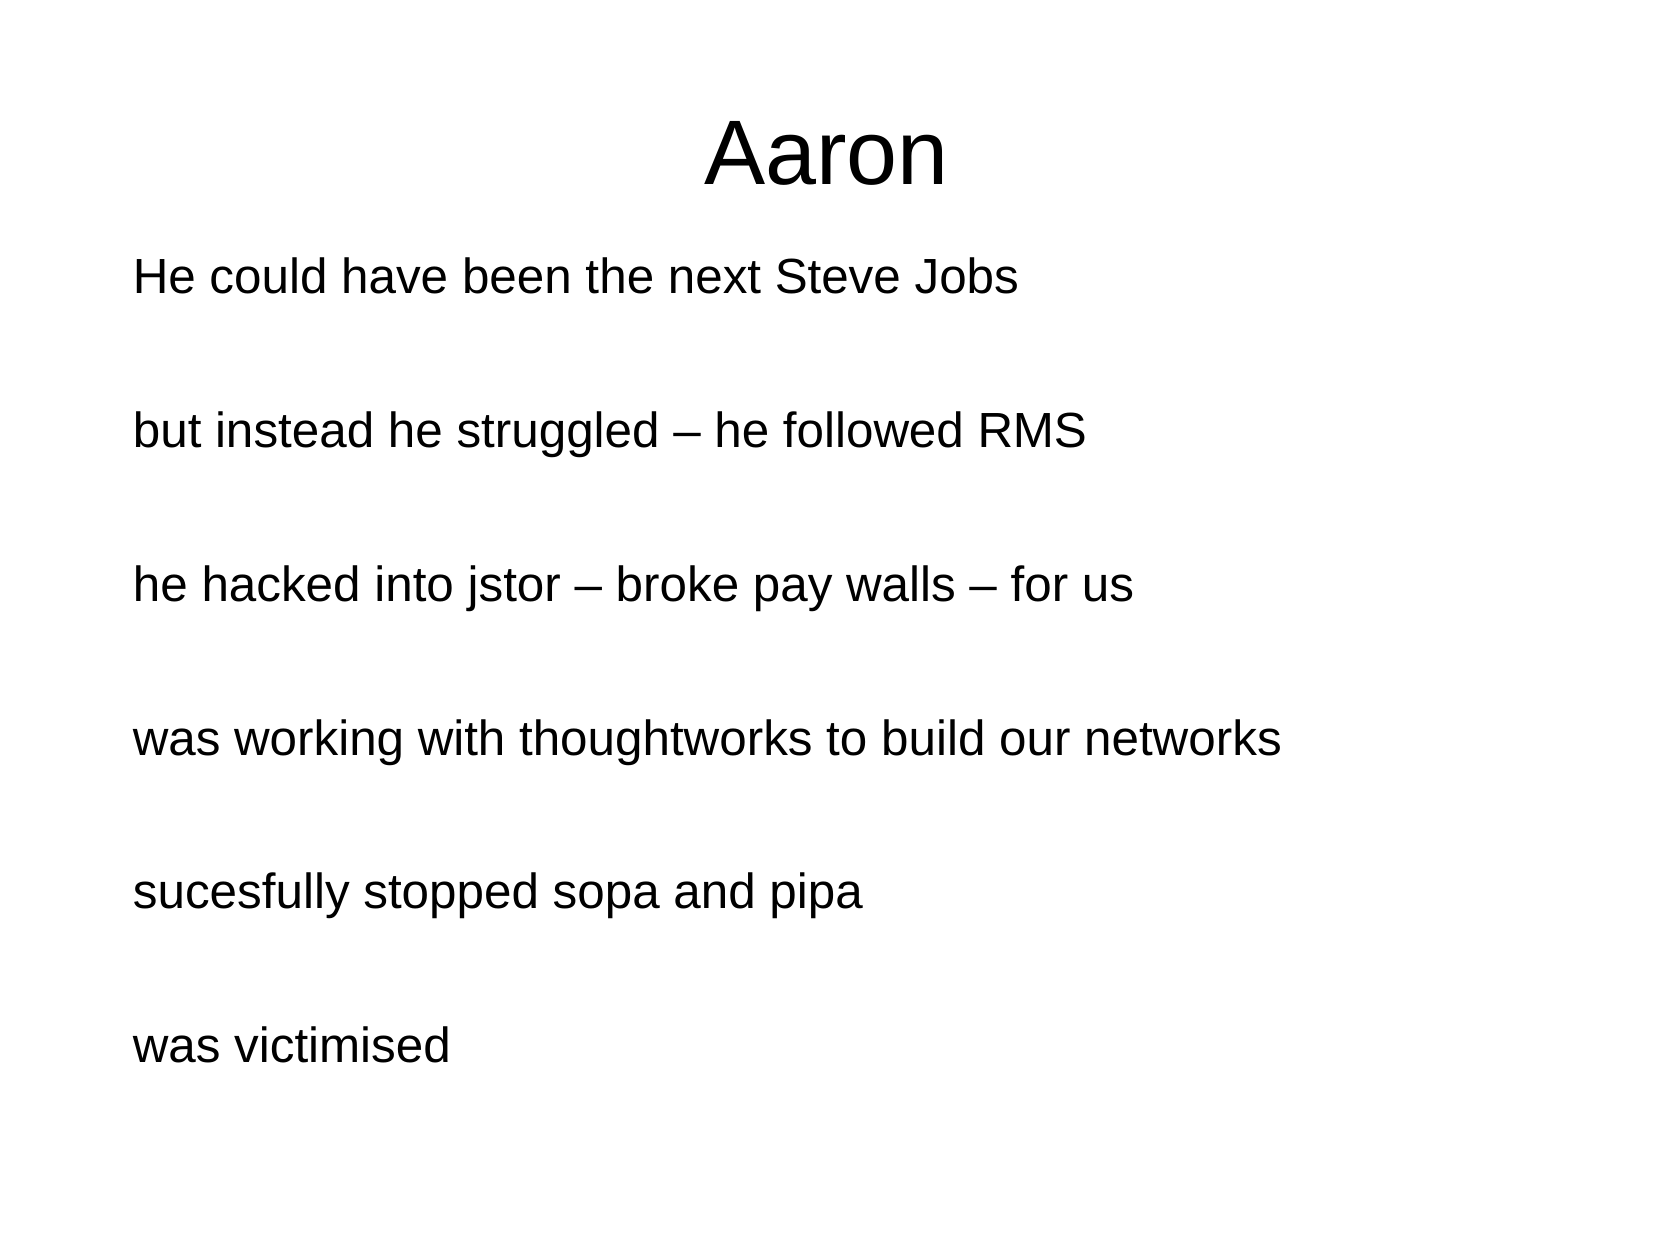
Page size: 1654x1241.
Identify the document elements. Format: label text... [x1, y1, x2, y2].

title Aaron [82, 49, 1571, 249]
list He could have been the next Steve Jobs but instead he struggled – he followed RMS he hacked into jstor – broke pay walls – for us was working with thoughtworks to build our networks sucesfully stopped sopa and pipa was victimised [80, 249, 1583, 1075]
